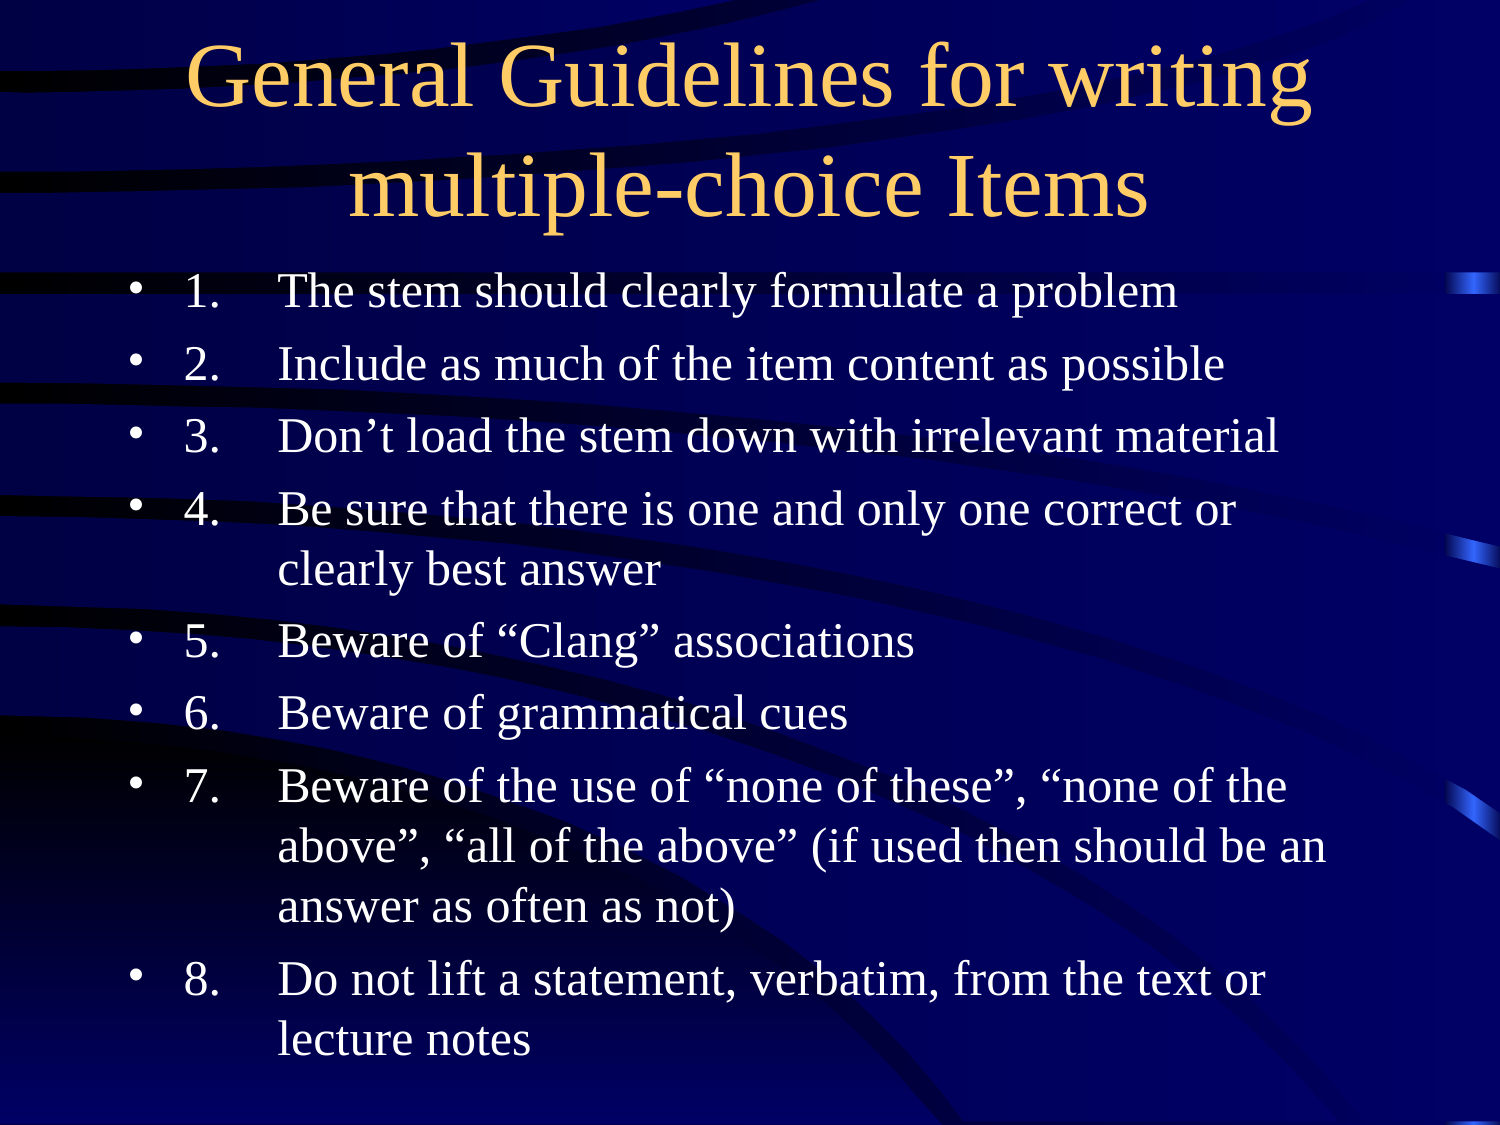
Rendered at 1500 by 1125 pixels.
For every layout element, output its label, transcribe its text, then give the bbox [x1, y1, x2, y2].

title General Guidelines for writing multiple-choice Items [112, 0, 1388, 249]
list 1. The stem should clearly formulate a problem 2. Include as much of the item content as possible 3. Don’t load the stem down with irrelevant material 4. Be sure that there is one and only one correct or clearly best answer 5. Beware of “Clang” associations 6. Beware of grammatical cues 7. Beware of the use of “none of these”, “none of the above”, “all of the above” (if used then should be an answer as often as not) 8. Do not lift a statement, verbatim, from the text or lecture notes [112, 249, 1388, 1088]
